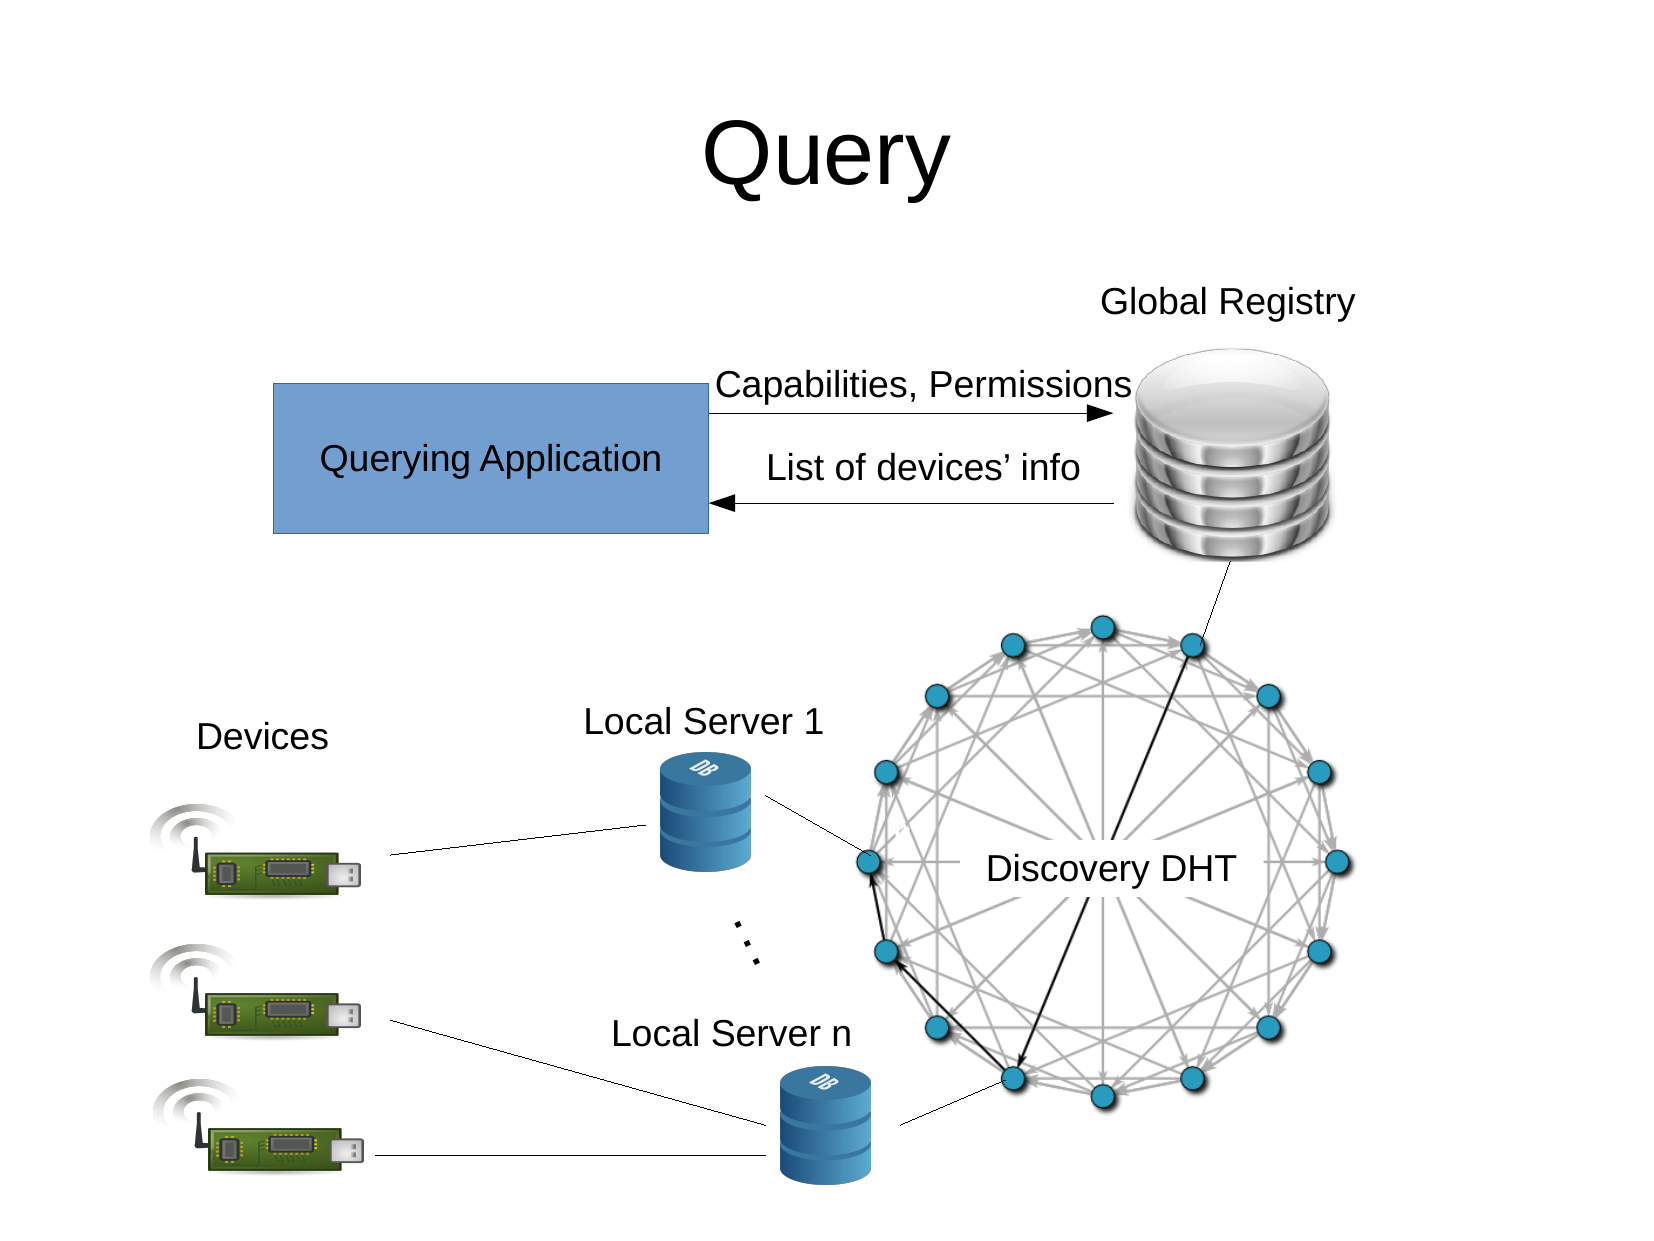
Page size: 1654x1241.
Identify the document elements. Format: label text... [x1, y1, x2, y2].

text_box Querying Application [273, 383, 709, 534]
picture [150, 804, 361, 901]
text_box Local Server 1 [519, 692, 889, 792]
title Query [82, 49, 1571, 257]
picture [660, 792, 751, 872]
text_box List of devices’ info [683, 439, 1122, 496]
text_box Discovery DHT [960, 840, 1264, 897]
text_box Global Registry [995, 273, 1461, 331]
text_box . . . [675, 834, 828, 1051]
picture [150, 944, 361, 1041]
text_box Devices [30, 708, 496, 766]
picture [153, 1079, 364, 1176]
picture [780, 569, 1396, 1186]
picture [1122, 342, 1342, 562]
text_box Local Server n [514, 1005, 950, 1104]
text_box Capabilities, Permissions [683, 356, 1122, 414]
